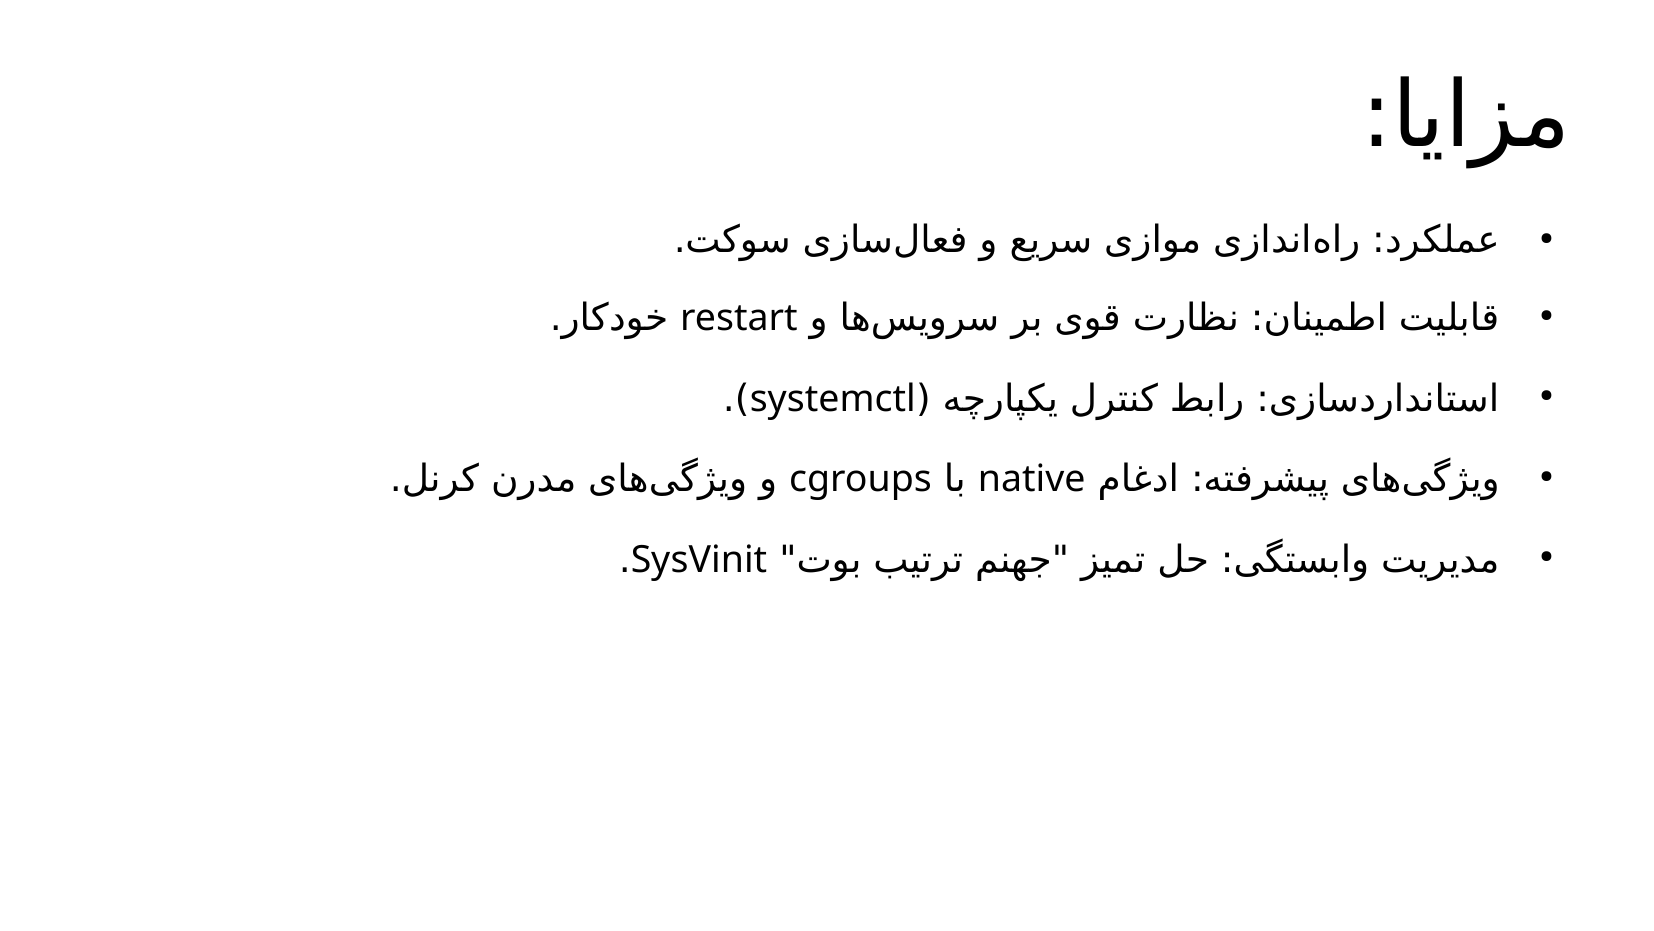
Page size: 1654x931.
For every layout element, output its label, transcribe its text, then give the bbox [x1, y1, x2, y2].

list عملکرد: راه‌اندازی موازی سریع و فعال‌سازی سوکت. قابلیت اطمینان: نظارت قوی بر سرویس‌ها و restart خودکار. استانداردسازی: رابط کنترل یکپارچه (systemctl). ویژگی‌های پیشرفته: ادغام native با cgroups و ویژگی‌های مدرن کرنل. مدیریت وابستگی: حل تمیز "جهنم ترتیب بوت" SysVinit. [82, 217, 1571, 758]
title مزایا: [82, 37, 1571, 193]
